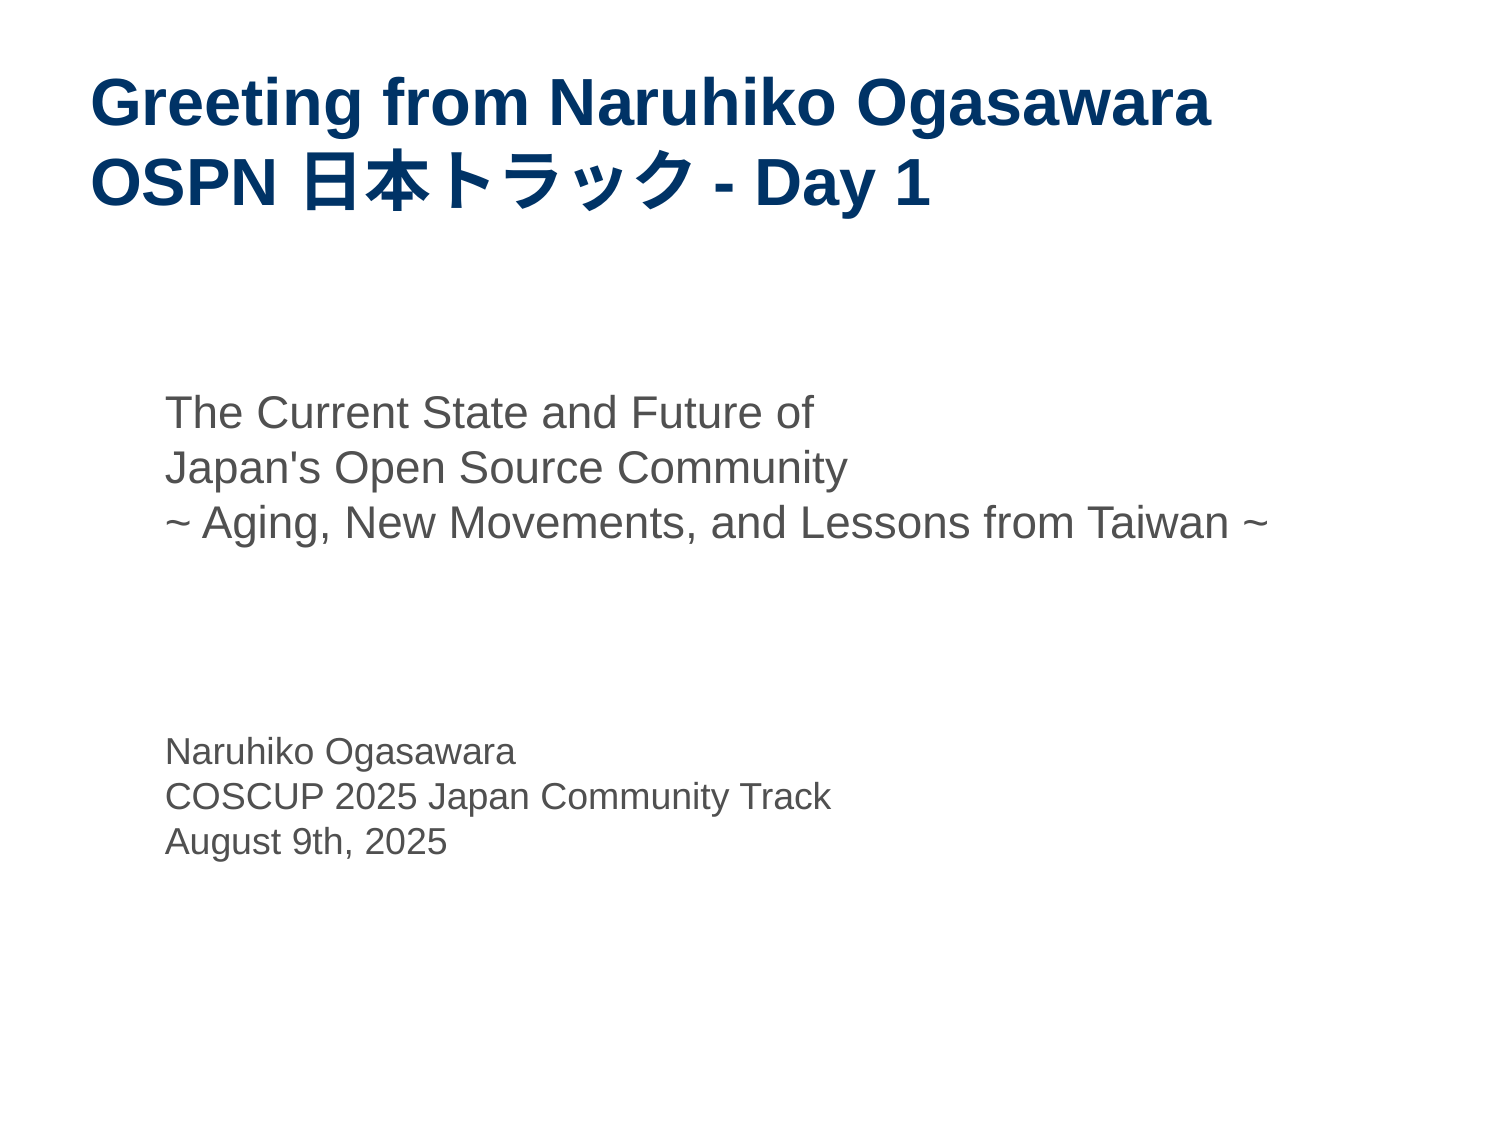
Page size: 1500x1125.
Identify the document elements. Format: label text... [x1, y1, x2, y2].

text_box Naruhiko Ogasawara COSCUP 2025 Japan Community Track August 9th, 2025 [149, 719, 847, 870]
title Greeting from Naruhiko Ogasawara OSPN 日本トラック - Day 1 [75, 45, 1425, 233]
text_box The Current State and Future of Japan's Open Source Community ~ Aging, New Movements, and Lessons from Taiwan ~ [149, 375, 1285, 555]
